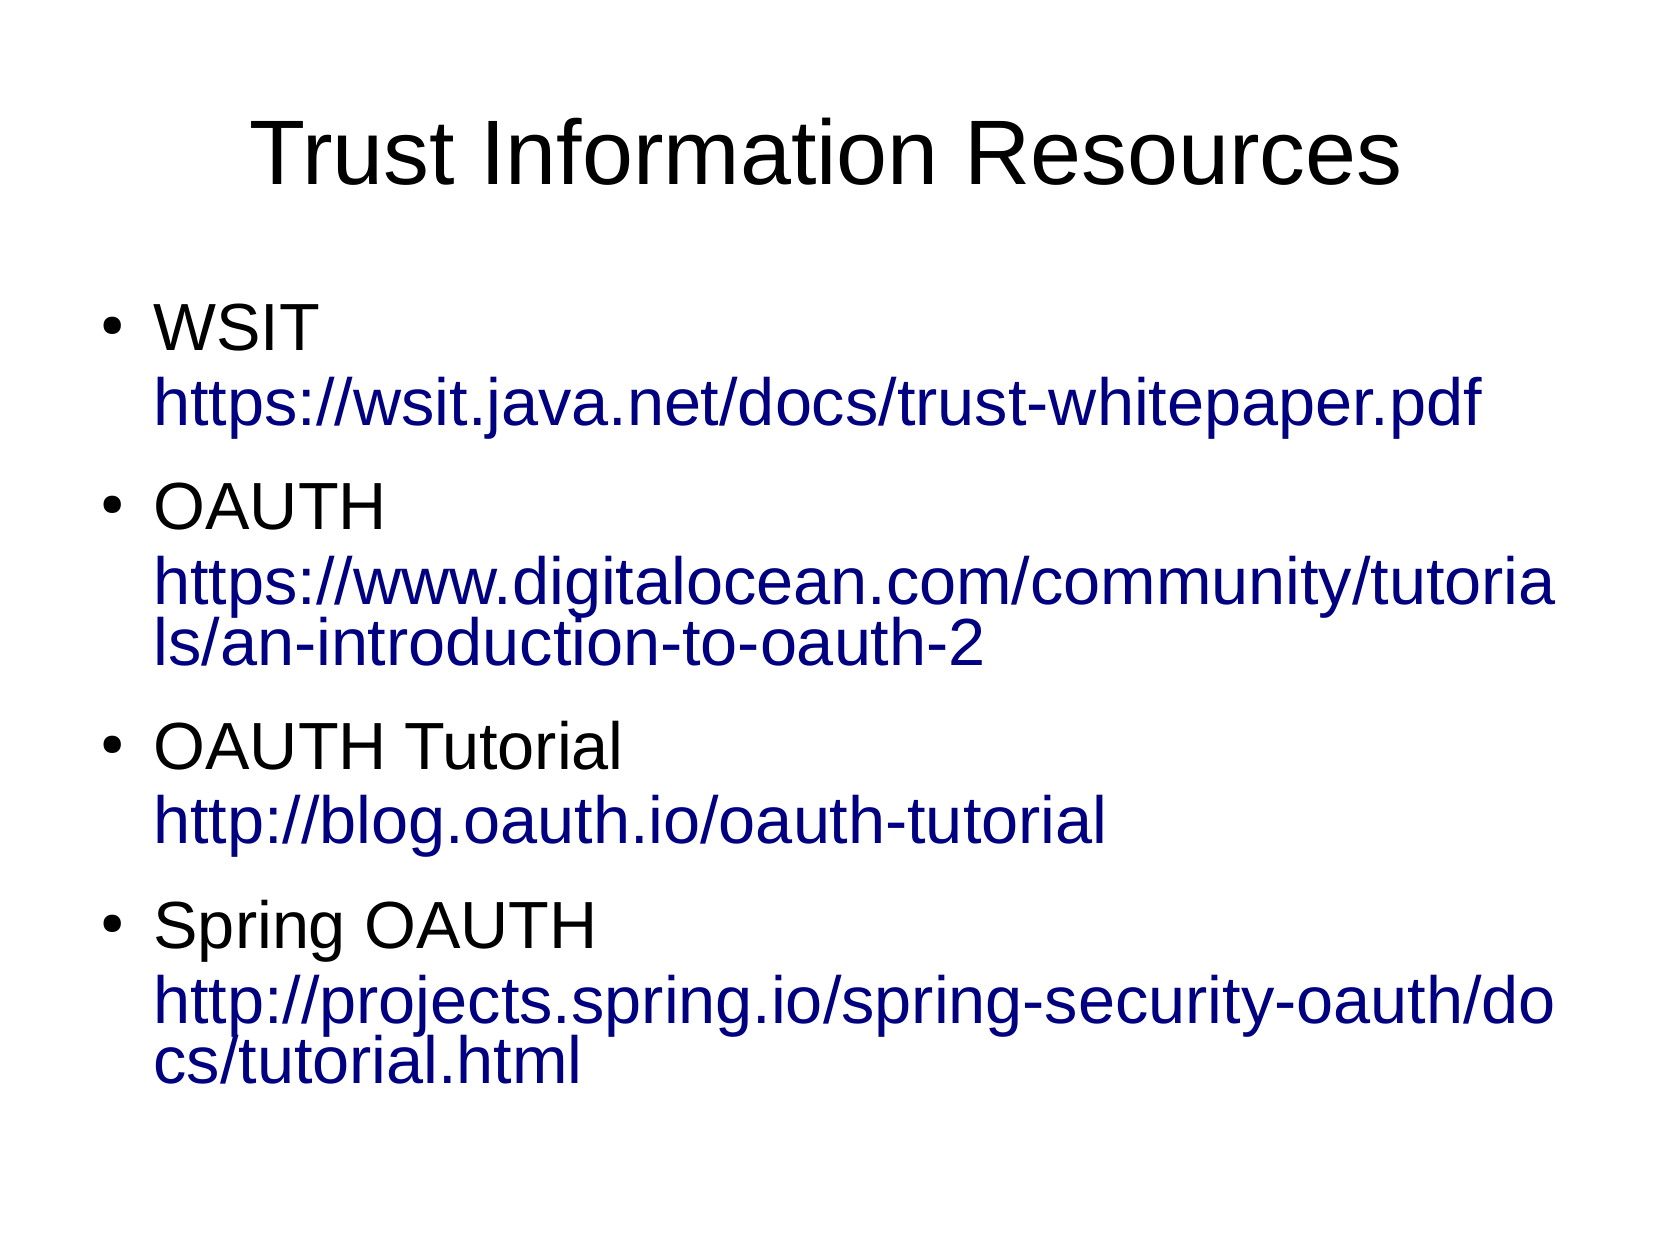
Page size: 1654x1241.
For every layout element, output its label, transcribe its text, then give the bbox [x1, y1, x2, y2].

list WSIT https://wsit.java.net/docs/trust-whitepaper.pdf OAUTH https://www.digitalocean.com/community/tutorials/an-introduction-to-oauth-2 OAUTH Tutorial http://blog.oauth.io/oauth-tutorial Spring OAUTH http://projects.spring.io/spring-security-oauth/docs/tutorial.html [82, 290, 1571, 1010]
title Trust Information Resources [82, 49, 1571, 257]
